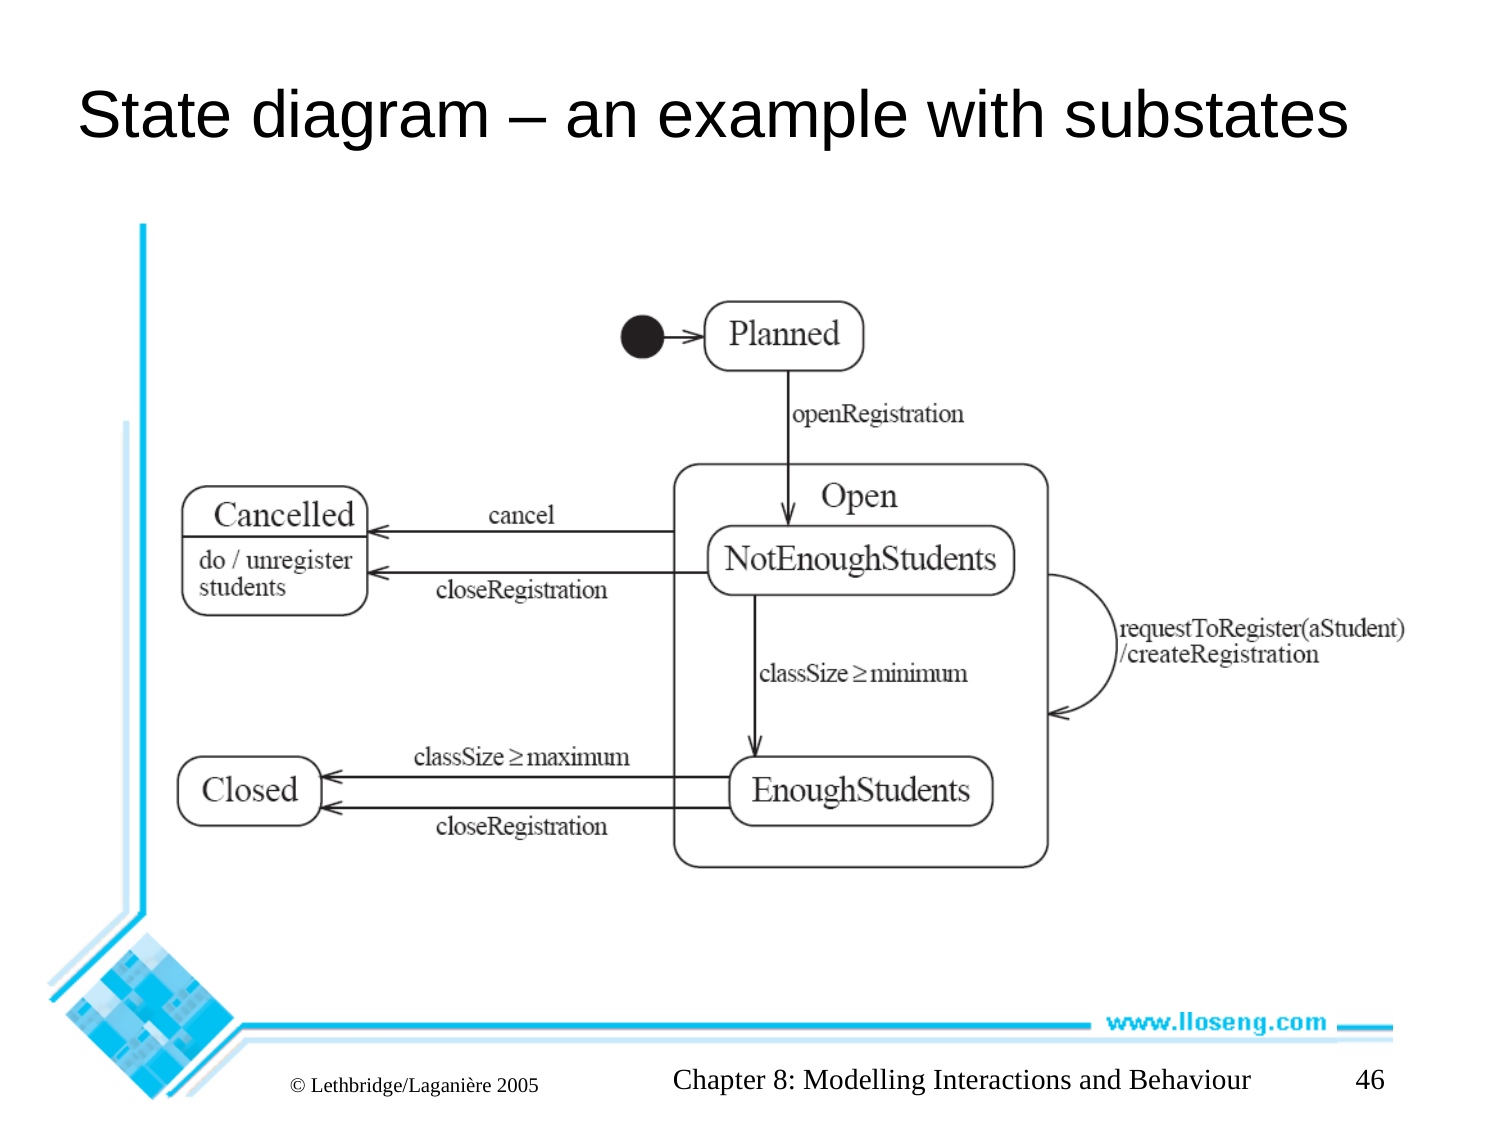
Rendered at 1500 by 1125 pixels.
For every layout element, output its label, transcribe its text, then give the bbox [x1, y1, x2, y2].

text_box <number> [1325, 1050, 1401, 1125]
picture [174, 299, 1413, 871]
title State diagram – an example with substates [62, 37, 1413, 188]
picture [35, 212, 1393, 1102]
text_box © Lethbridge/Laganière 2005 [275, 1062, 601, 1125]
text_box Chapter 8: Modelling Interactions and Behaviour [624, 1050, 1300, 1125]
